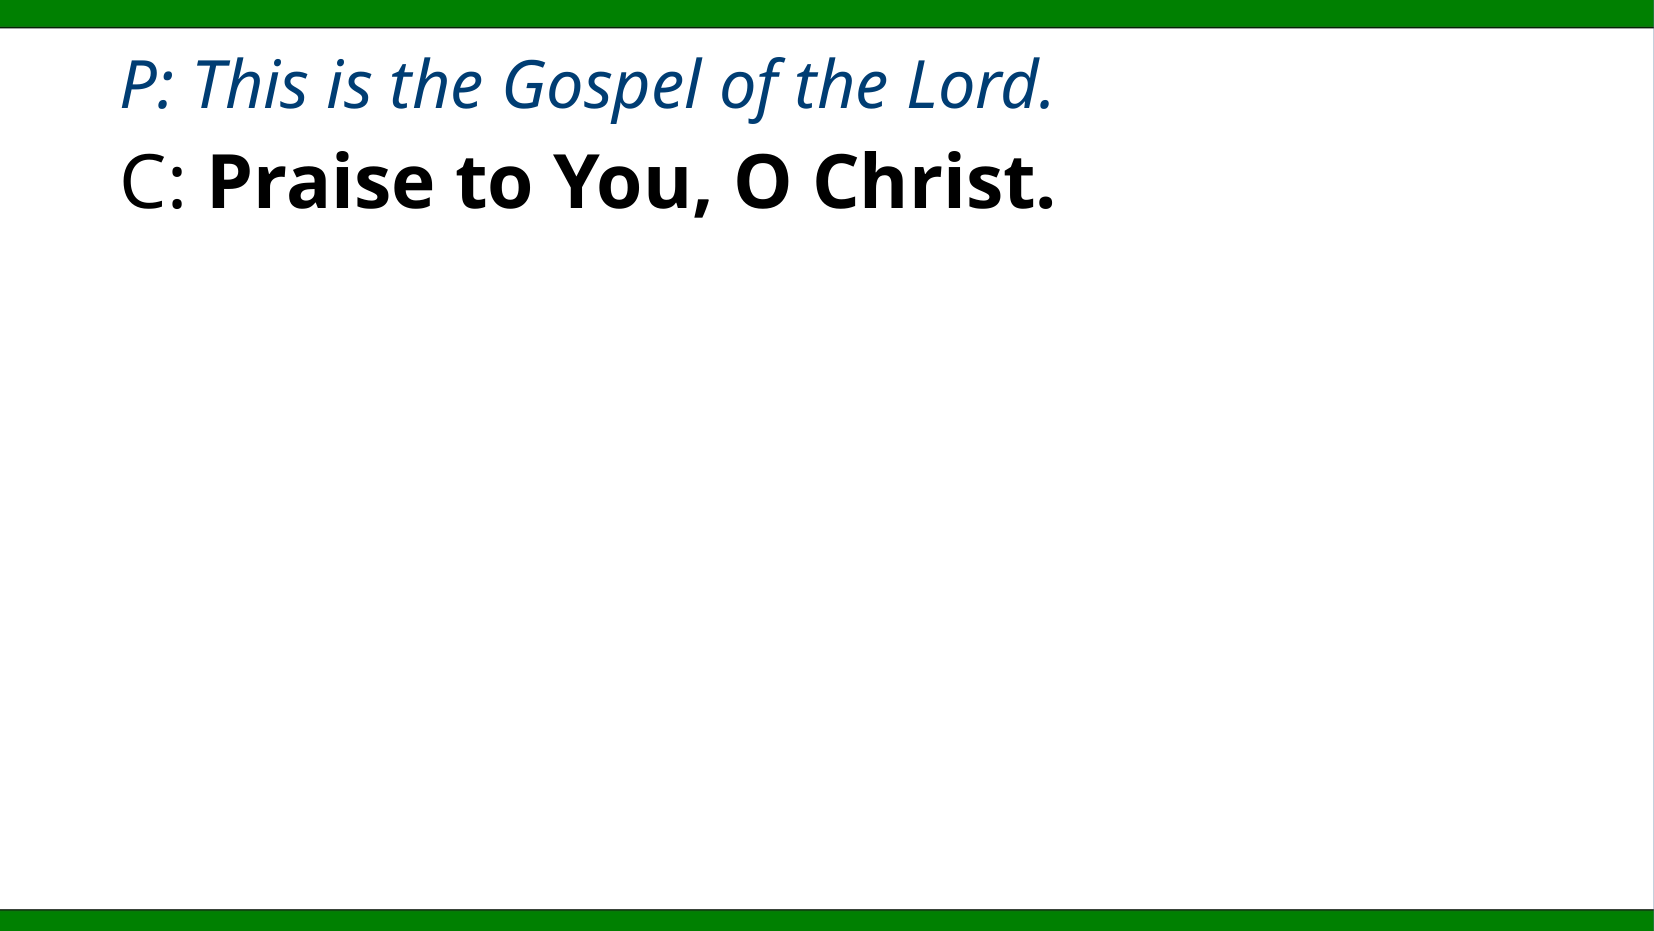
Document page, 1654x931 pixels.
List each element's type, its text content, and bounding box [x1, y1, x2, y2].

picture [0, 0, 1654, 931]
text_box P: This is the Gospel of the Lord. C: Praise to You, O Christ. [105, 30, 1501, 234]
